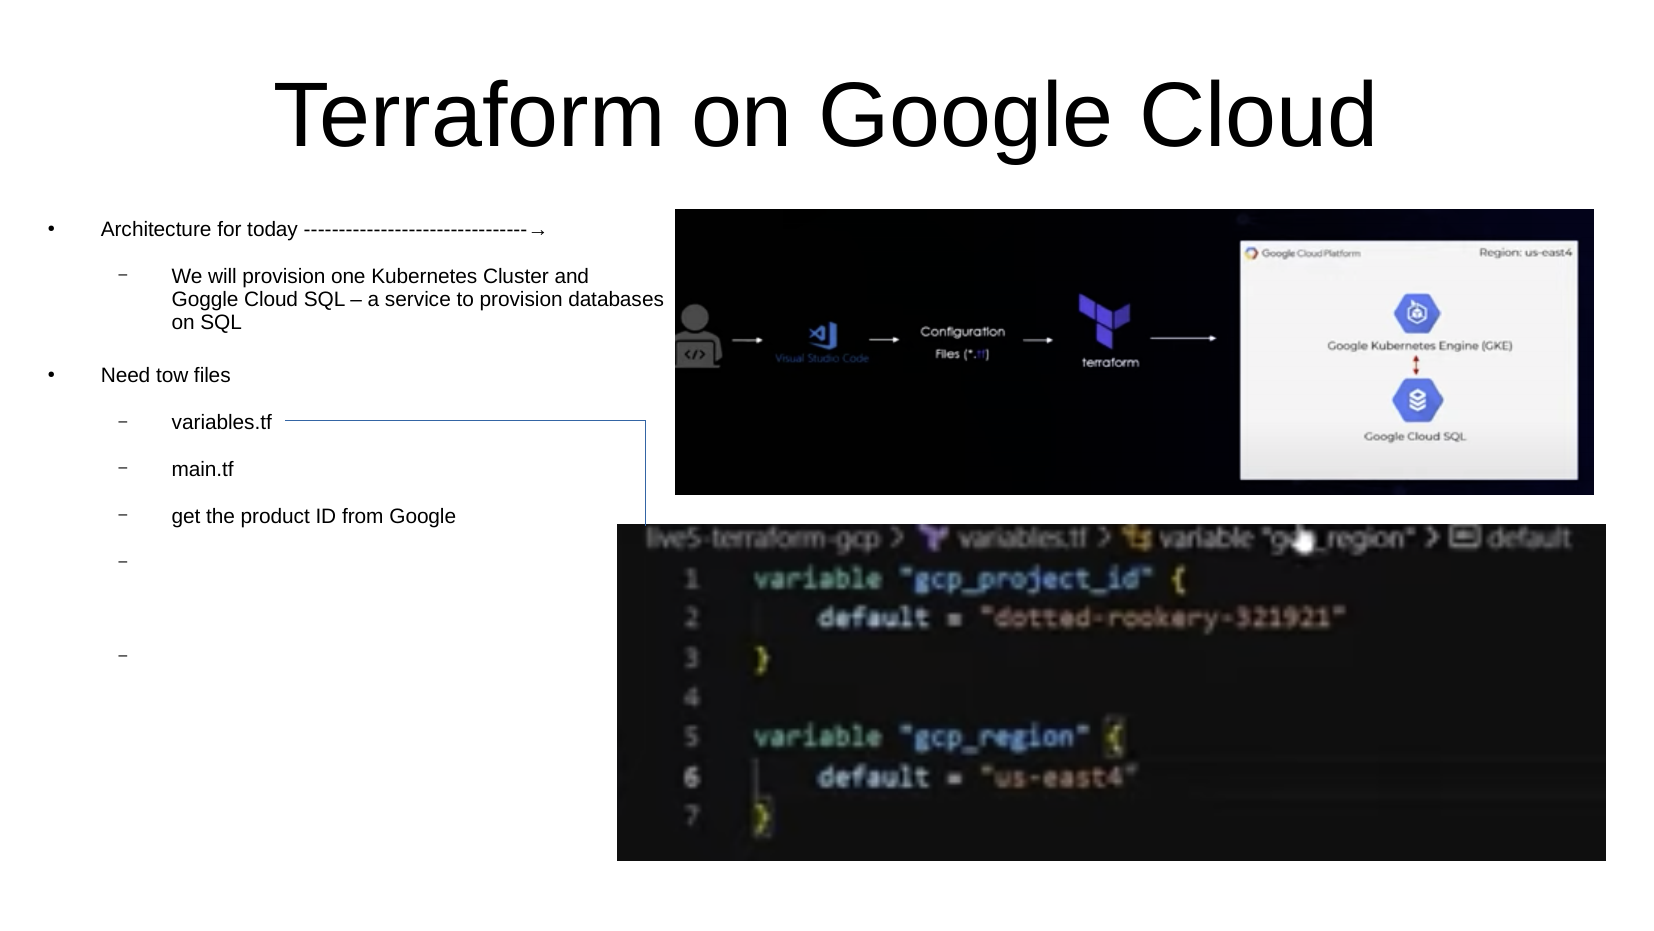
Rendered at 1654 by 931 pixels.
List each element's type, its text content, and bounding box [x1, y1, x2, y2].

title Terraform on Google Cloud [82, 37, 1571, 193]
picture [617, 524, 1606, 861]
picture [675, 209, 1594, 496]
list Architecture for today --------------------------------→ We will provision one Kubernetes Cluster and Goggle Cloud SQL – a service to provision databases on SQL Need tow files variables.tf main.tf get the product ID from Google [30, 217, 1571, 916]
